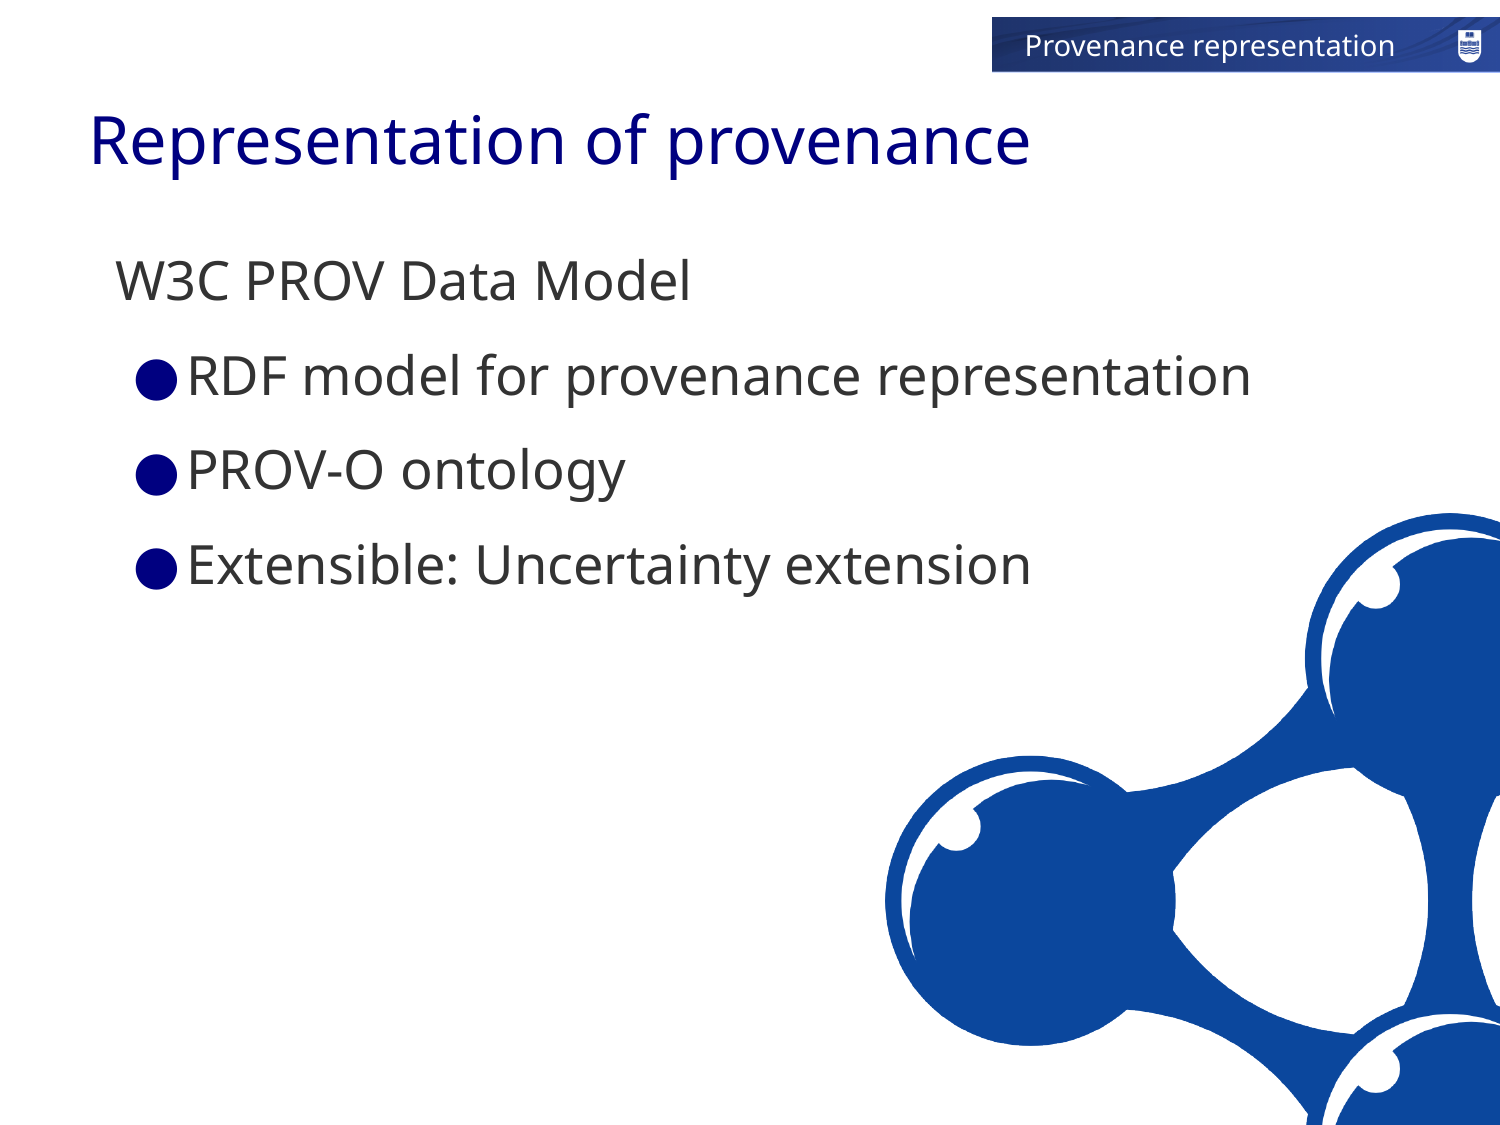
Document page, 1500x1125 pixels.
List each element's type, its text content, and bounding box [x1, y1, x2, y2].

picture [885, 513, 1500, 1125]
text_box Provenance representation [1009, 17, 1483, 67]
list W3C PROV Data Model RDF model for provenance representation PROV-O ontology Extensible: Uncertainty extension [100, 238, 1495, 1016]
title Representation of provenance [2, 99, 1365, 177]
picture [992, 17, 1500, 73]
